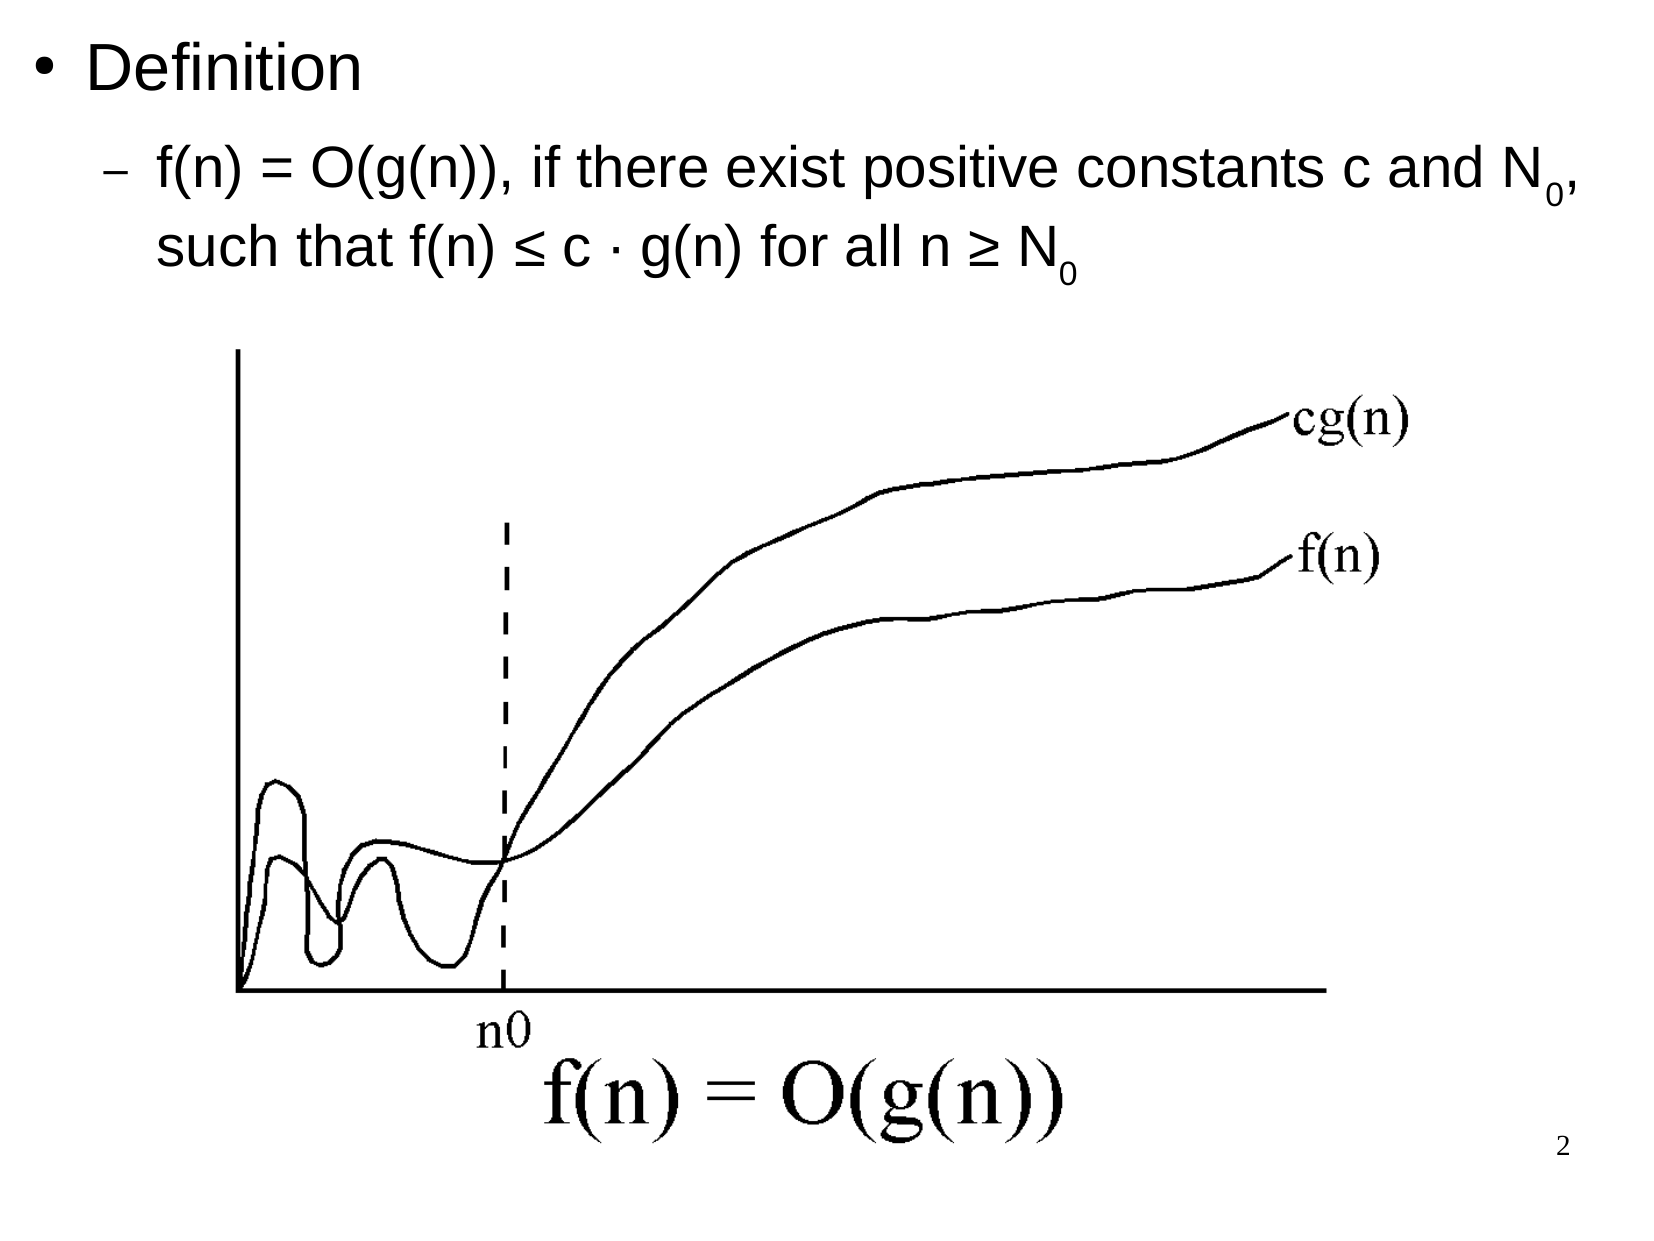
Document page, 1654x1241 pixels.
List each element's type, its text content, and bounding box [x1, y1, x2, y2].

picture [216, 333, 1436, 1171]
list Definition f(n) = O(g(n)), if there exist positive constants c and N0, such that f(n) ≤ c ∙ g(n) for all n ≥ N0 [15, 30, 1636, 1231]
